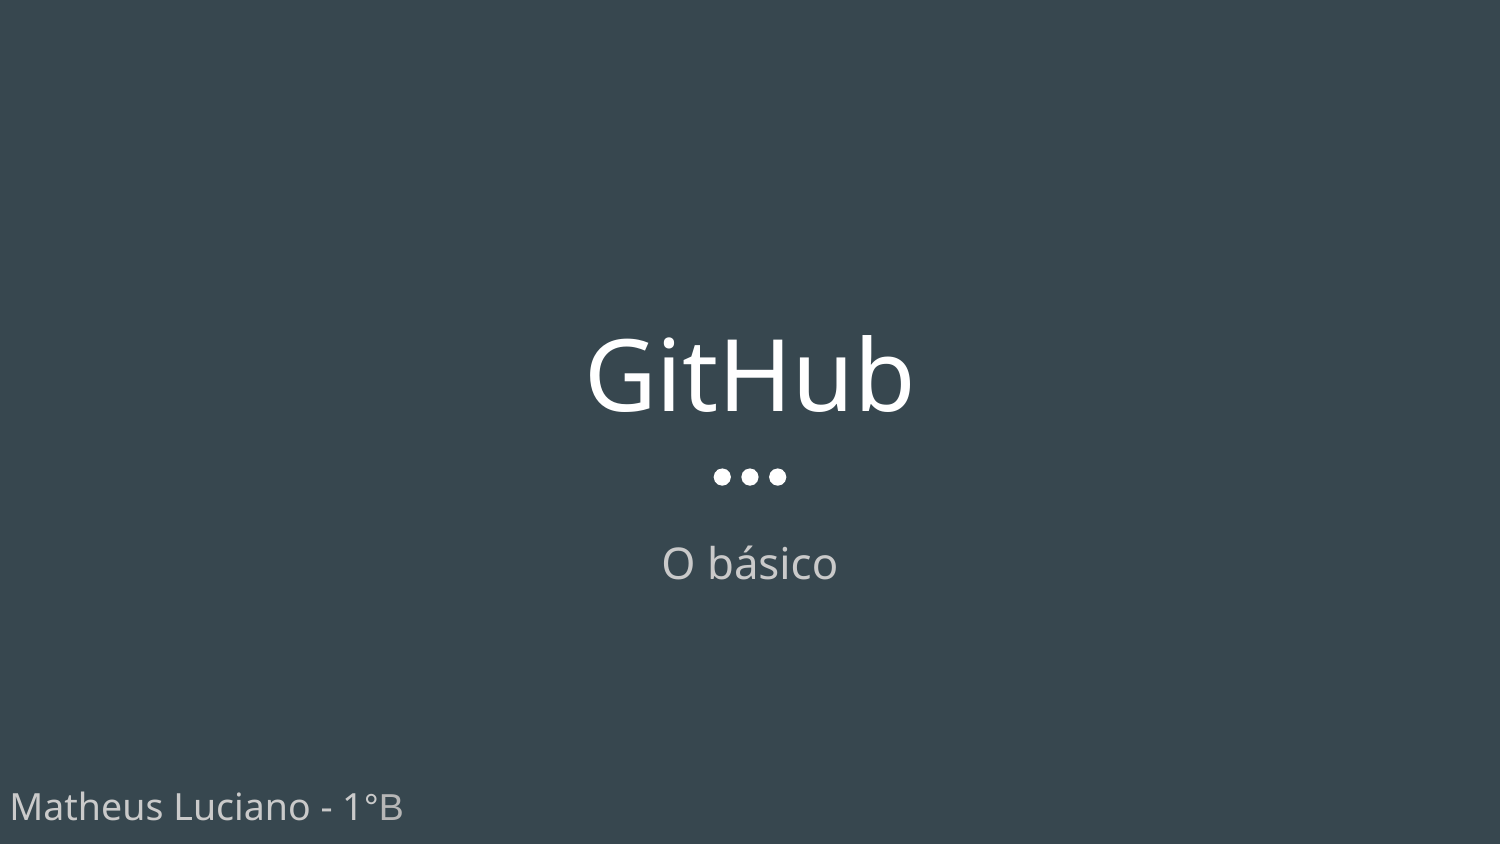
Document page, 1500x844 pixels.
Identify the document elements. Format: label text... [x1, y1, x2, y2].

subtitle O básico [110, 520, 1390, 651]
title GitHub [110, 162, 1390, 447]
